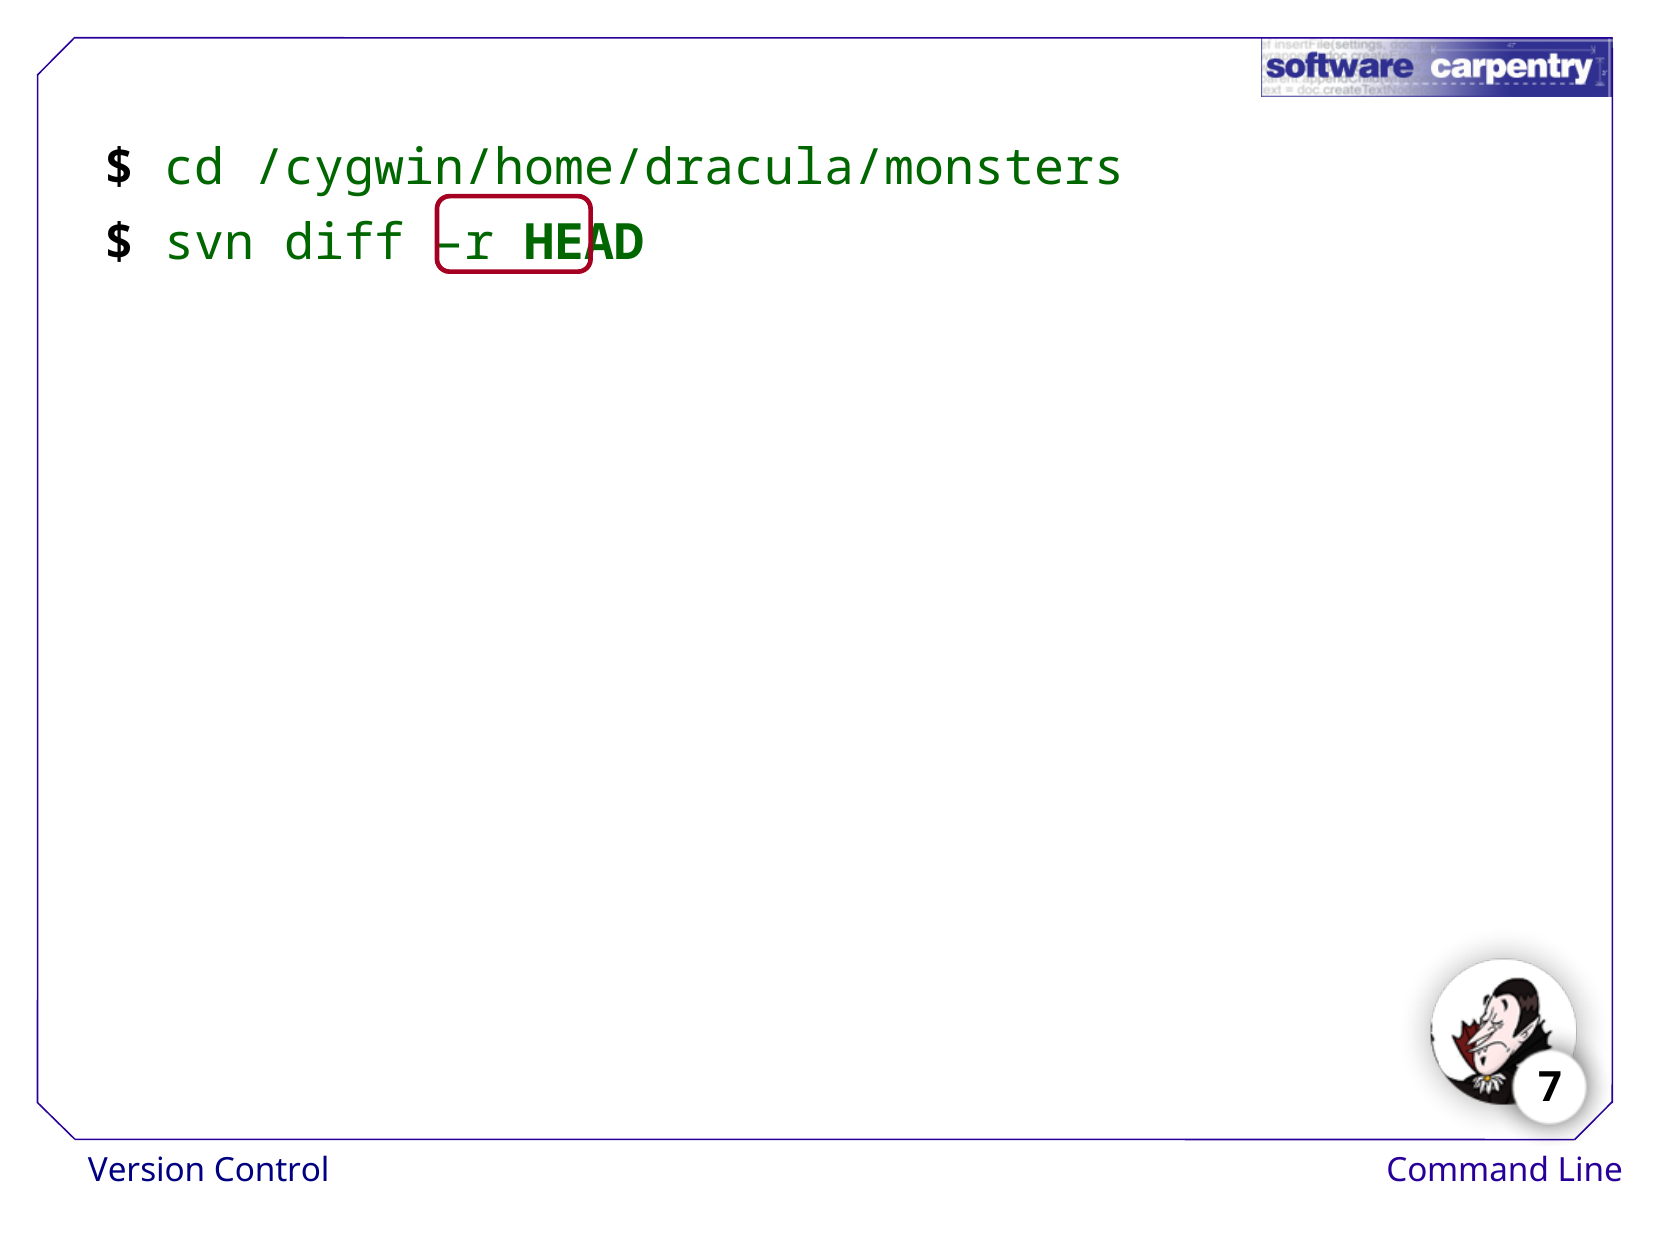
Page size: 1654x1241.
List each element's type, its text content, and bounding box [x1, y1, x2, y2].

text_box 7 [1505, 1057, 1595, 1119]
text_box $ cd /cygwin/home/dracula/monsters $ svn diff –r HEAD [89, 112, 1572, 1036]
picture [1261, 39, 1613, 97]
picture [1393, 926, 1618, 1146]
